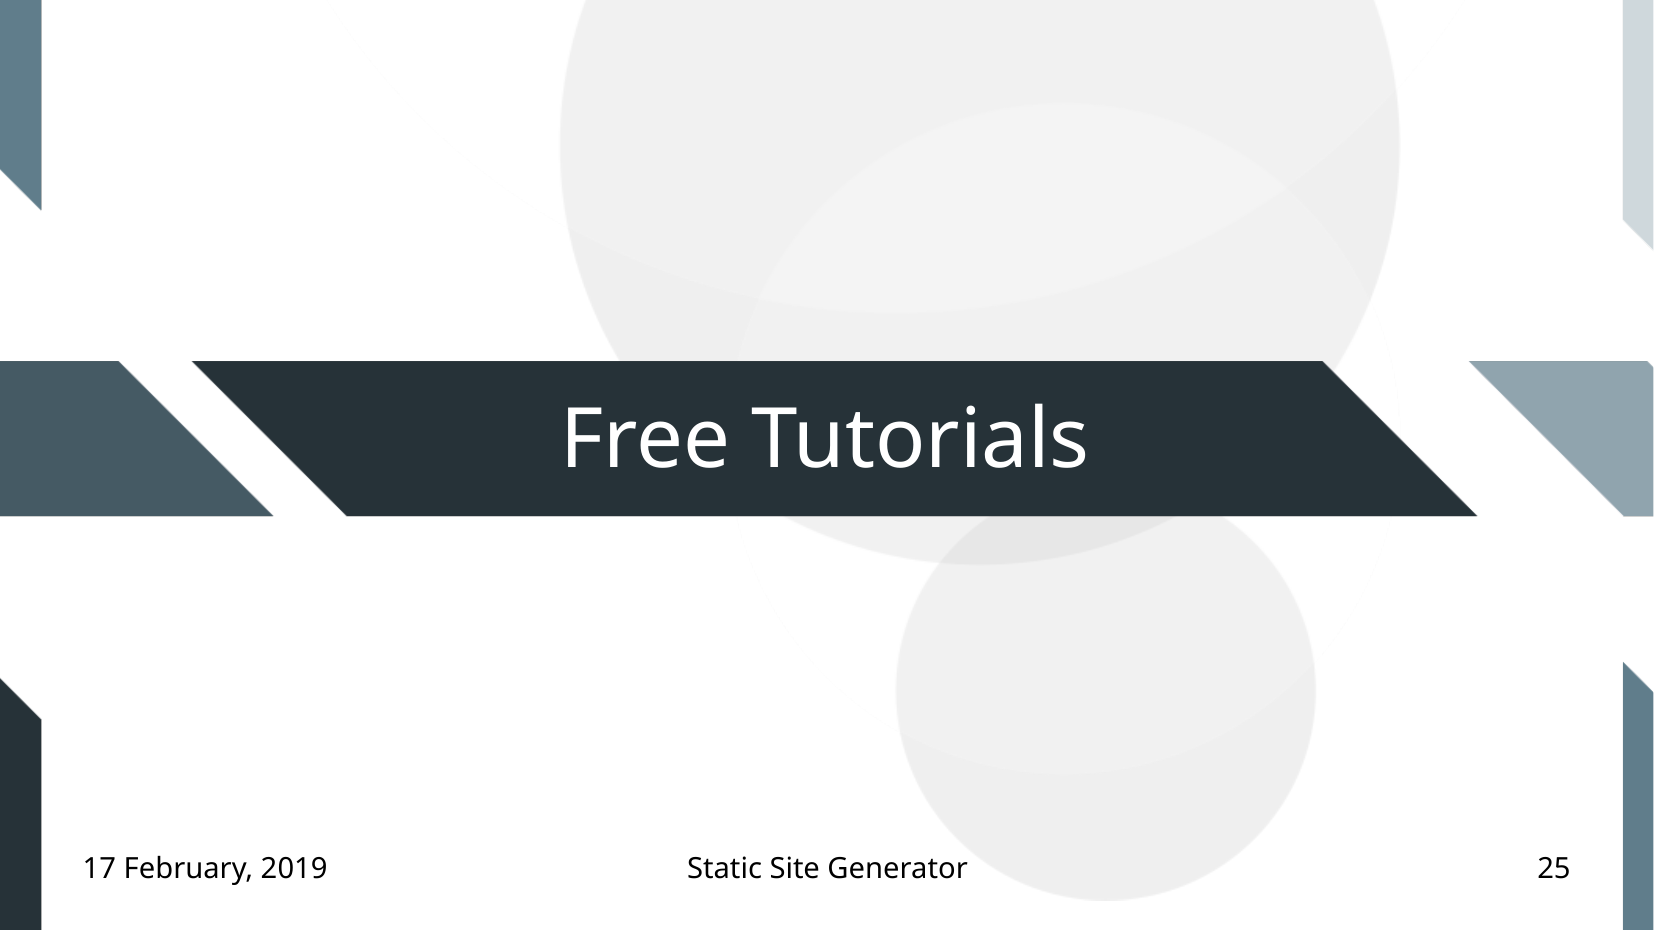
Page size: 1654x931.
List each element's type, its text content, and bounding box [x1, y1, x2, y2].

title Free Tutorials [82, 360, 1568, 511]
picture [0, 0, 1654, 930]
